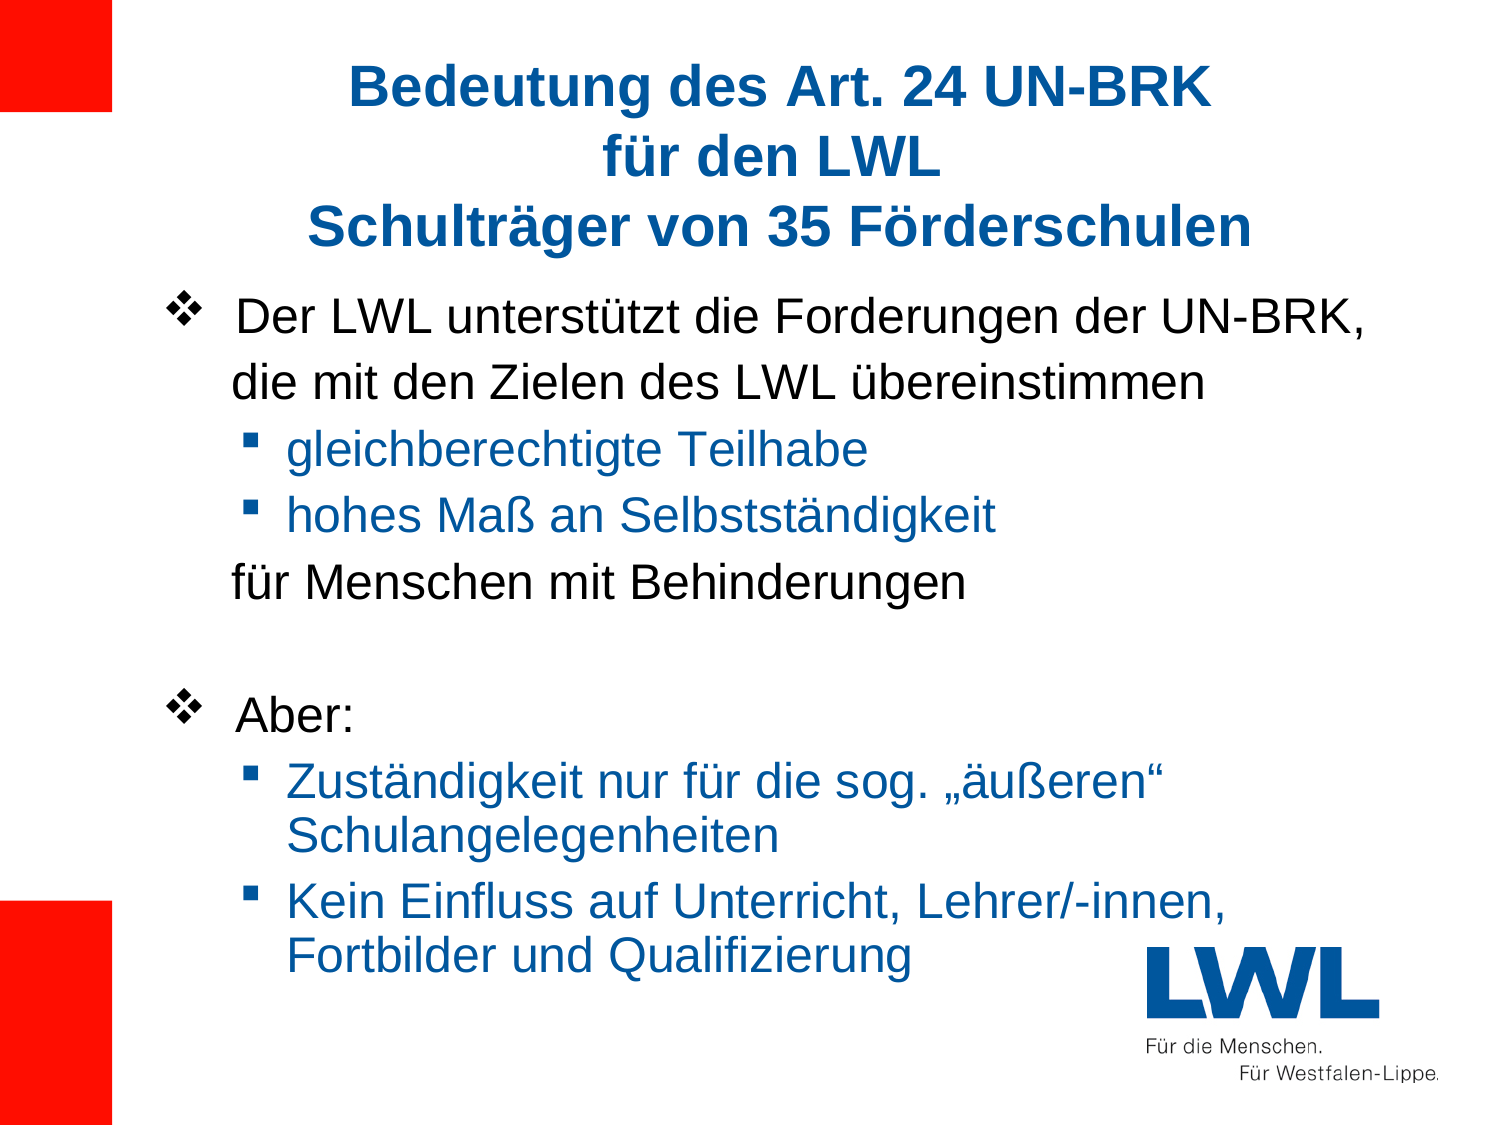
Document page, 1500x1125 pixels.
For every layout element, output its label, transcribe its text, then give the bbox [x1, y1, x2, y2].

list Der LWL unterstützt die Forderungen der UN-BRK, die mit den Zielen des LWL übereinstimmen gleichberechtigte Teilhabe hohes Maß an Selbstständigkeit für Menschen mit Behinderungen Aber: Zuständigkeit nur für die sog. „äußeren“ Schulangelegenheiten Kein Einfluss auf Unterricht, Lehrer/-innen, Fortbilder und Qualifizierung [146, 282, 1436, 1058]
title Bedeutung des Art. 24 UN-BRK für den LWL Schulträger von 35 Förderschulen [137, 40, 1425, 336]
picture [1147, 947, 1438, 1083]
